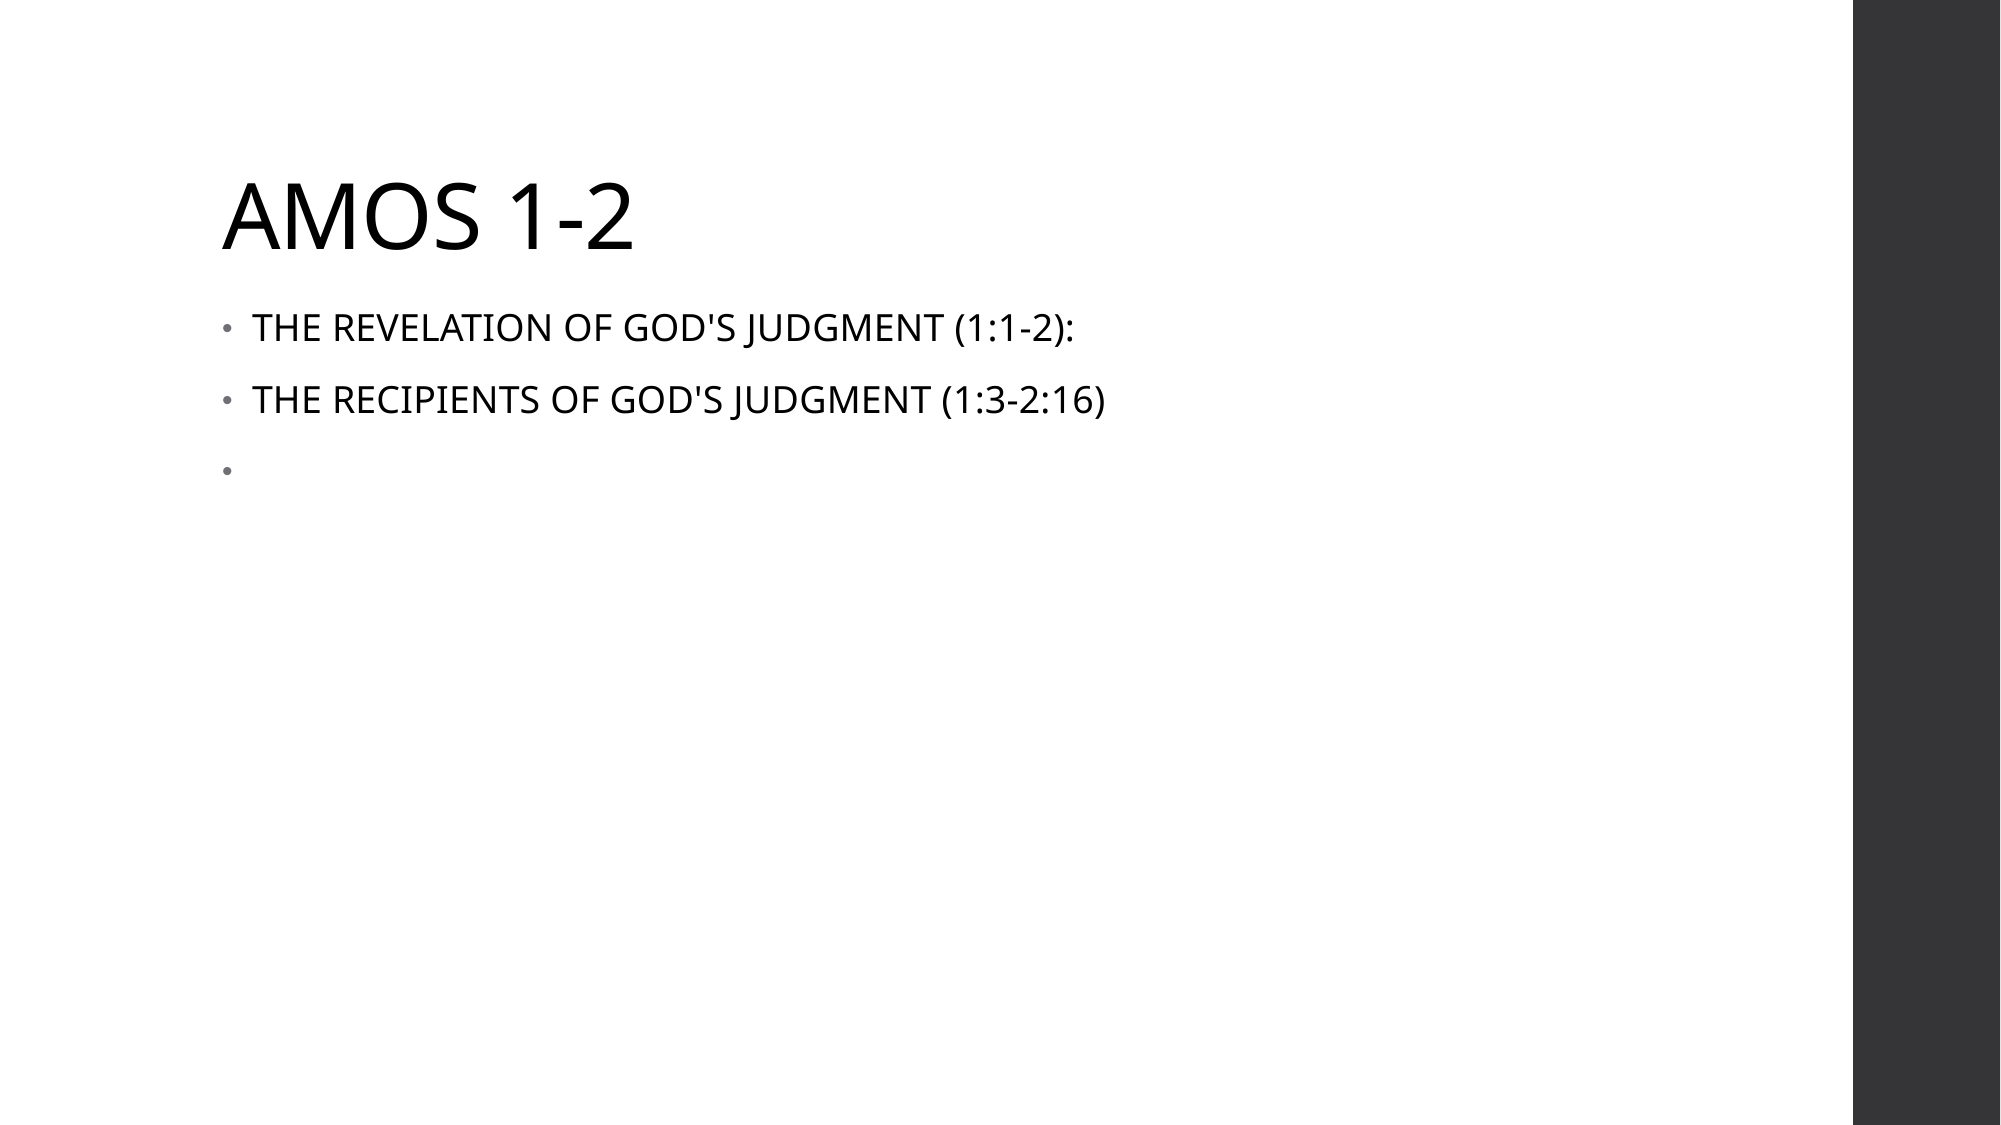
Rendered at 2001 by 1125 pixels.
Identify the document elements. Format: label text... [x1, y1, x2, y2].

title AMOS 1-2 [206, 60, 1797, 278]
list THE REVELATION OF GOD'S JUDGMENT (1:1-2): THE RECIPIENTS OF GOD'S JUDGMENT (1:3-2:16) [206, 299, 1617, 1014]
